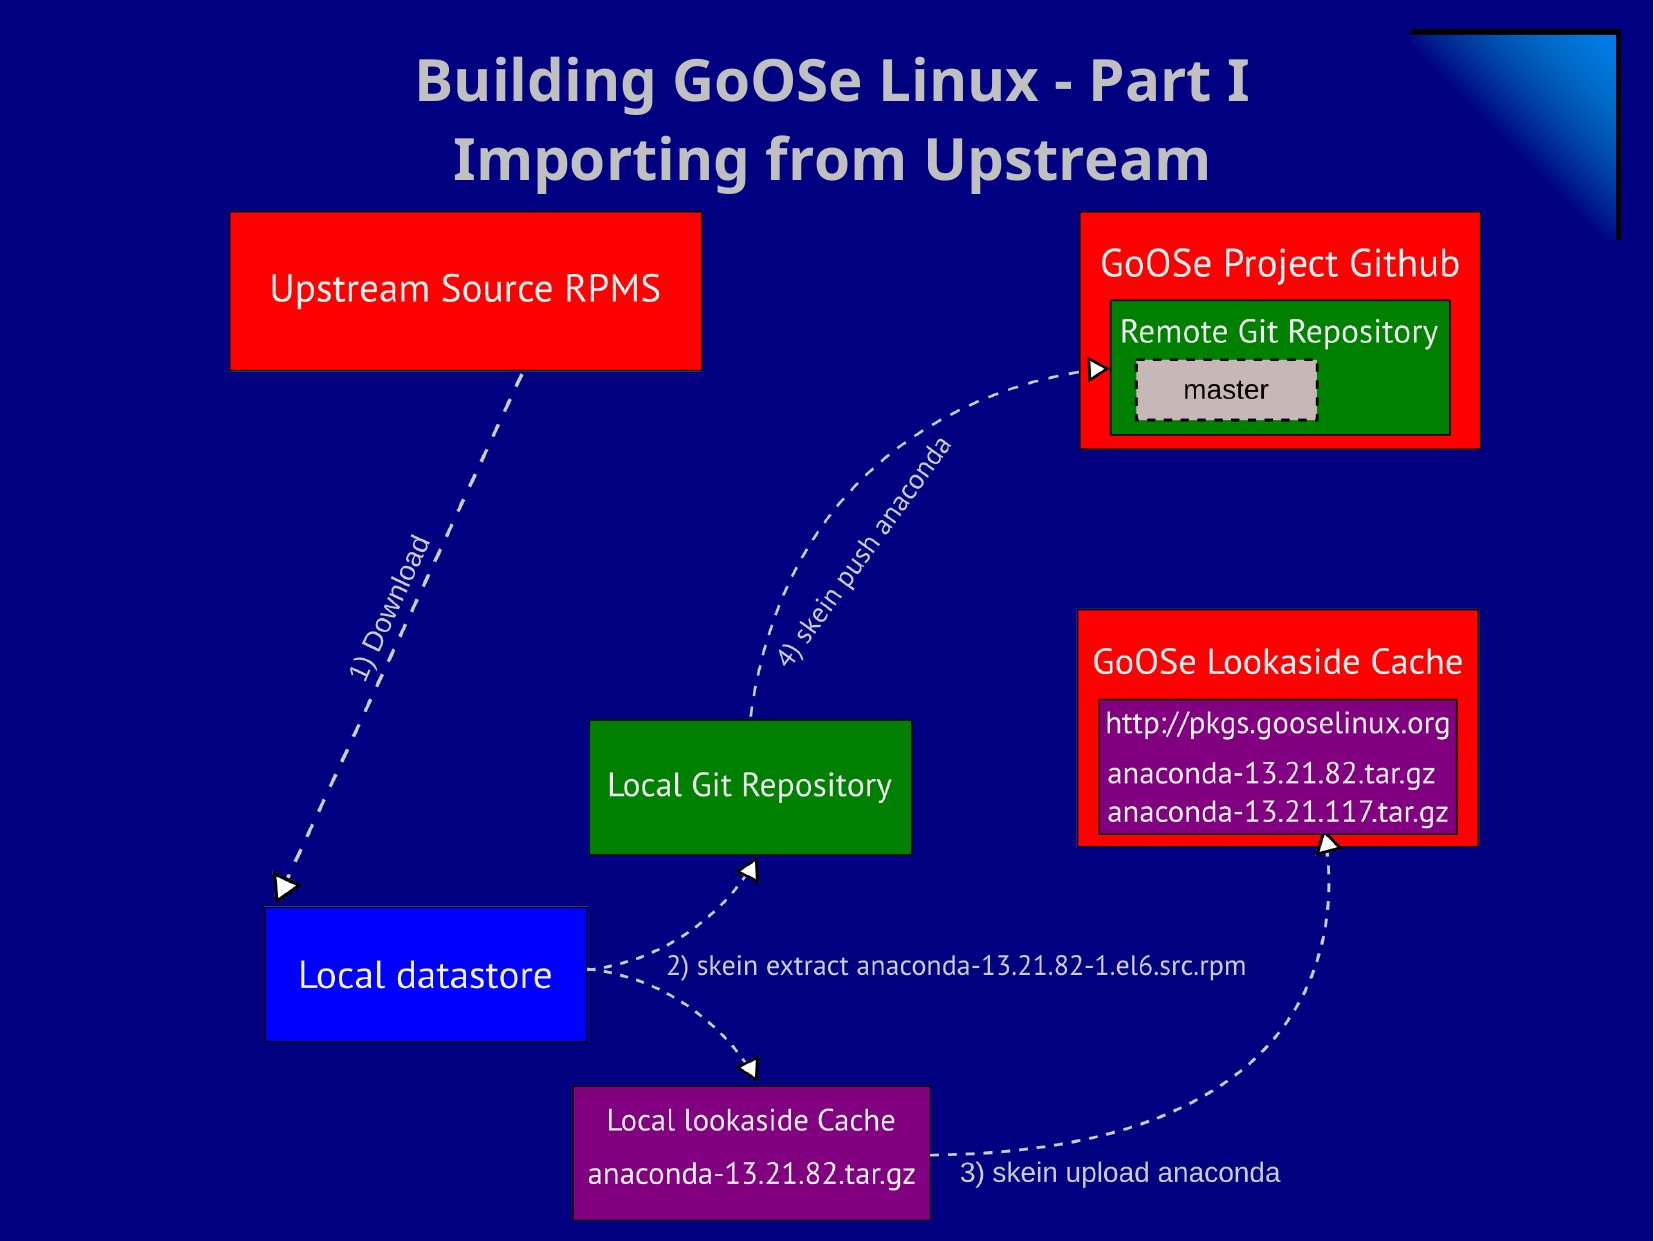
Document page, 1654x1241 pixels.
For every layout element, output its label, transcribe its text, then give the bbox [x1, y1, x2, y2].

text_box Building GoOSe Linux - Part I Importing from Upstream [105, 42, 1410, 194]
picture [229, 29, 1621, 1221]
